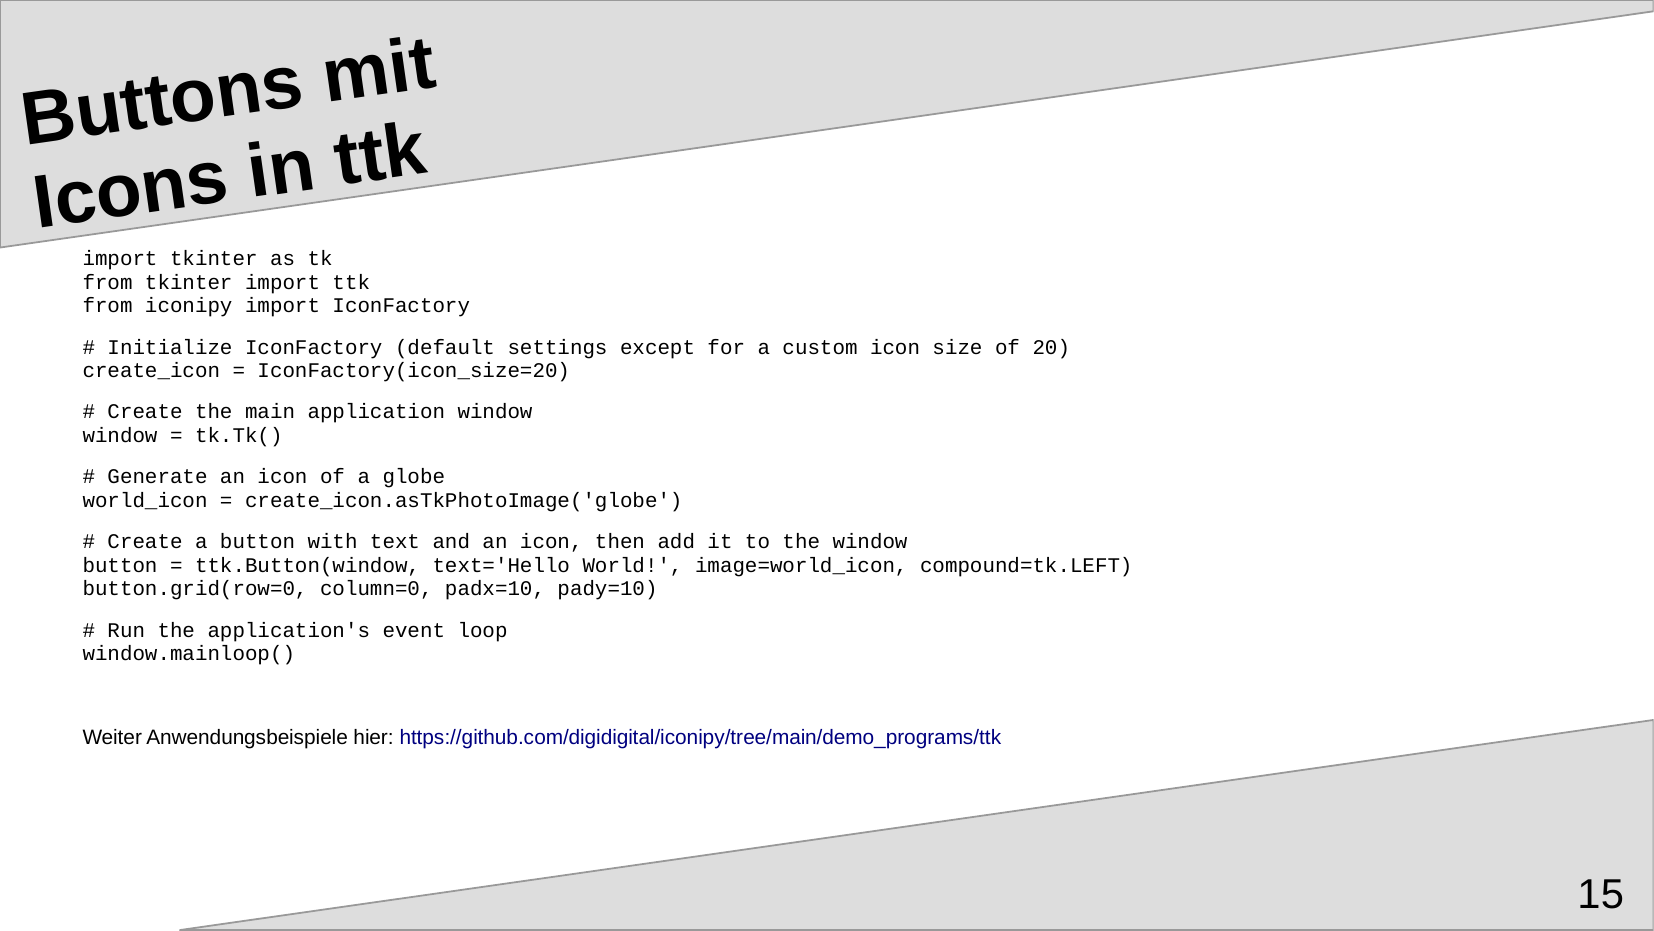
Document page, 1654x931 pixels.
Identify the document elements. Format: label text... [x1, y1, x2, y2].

list import tkinter as tk from tkinter import ttk from iconipy import IconFactory # Initialize IconFactory (default settings except for a custom icon size of 20) create_icon = IconFactory(icon_size=20) # Create the main application window window = tk.Tk() # Generate an icon of a globe world_icon = create_icon.asTkPhotoImage('globe') # Create a button with text and an icon, then add it to the window button = ttk.Button(window, text='Hello World!', image=world_icon, compound=tk.LEFT) button.grid(row=0, column=0, padx=10, pady=10) # Run the application's event loop window.mainloop() Weiter Anwendungsbeispiele hier: https://github.com/digidigital/iconipy/tree/main/demo_programs/ttk [82, 248, 1538, 789]
title Buttons mit Icons in ttk [16, 0, 1502, 245]
